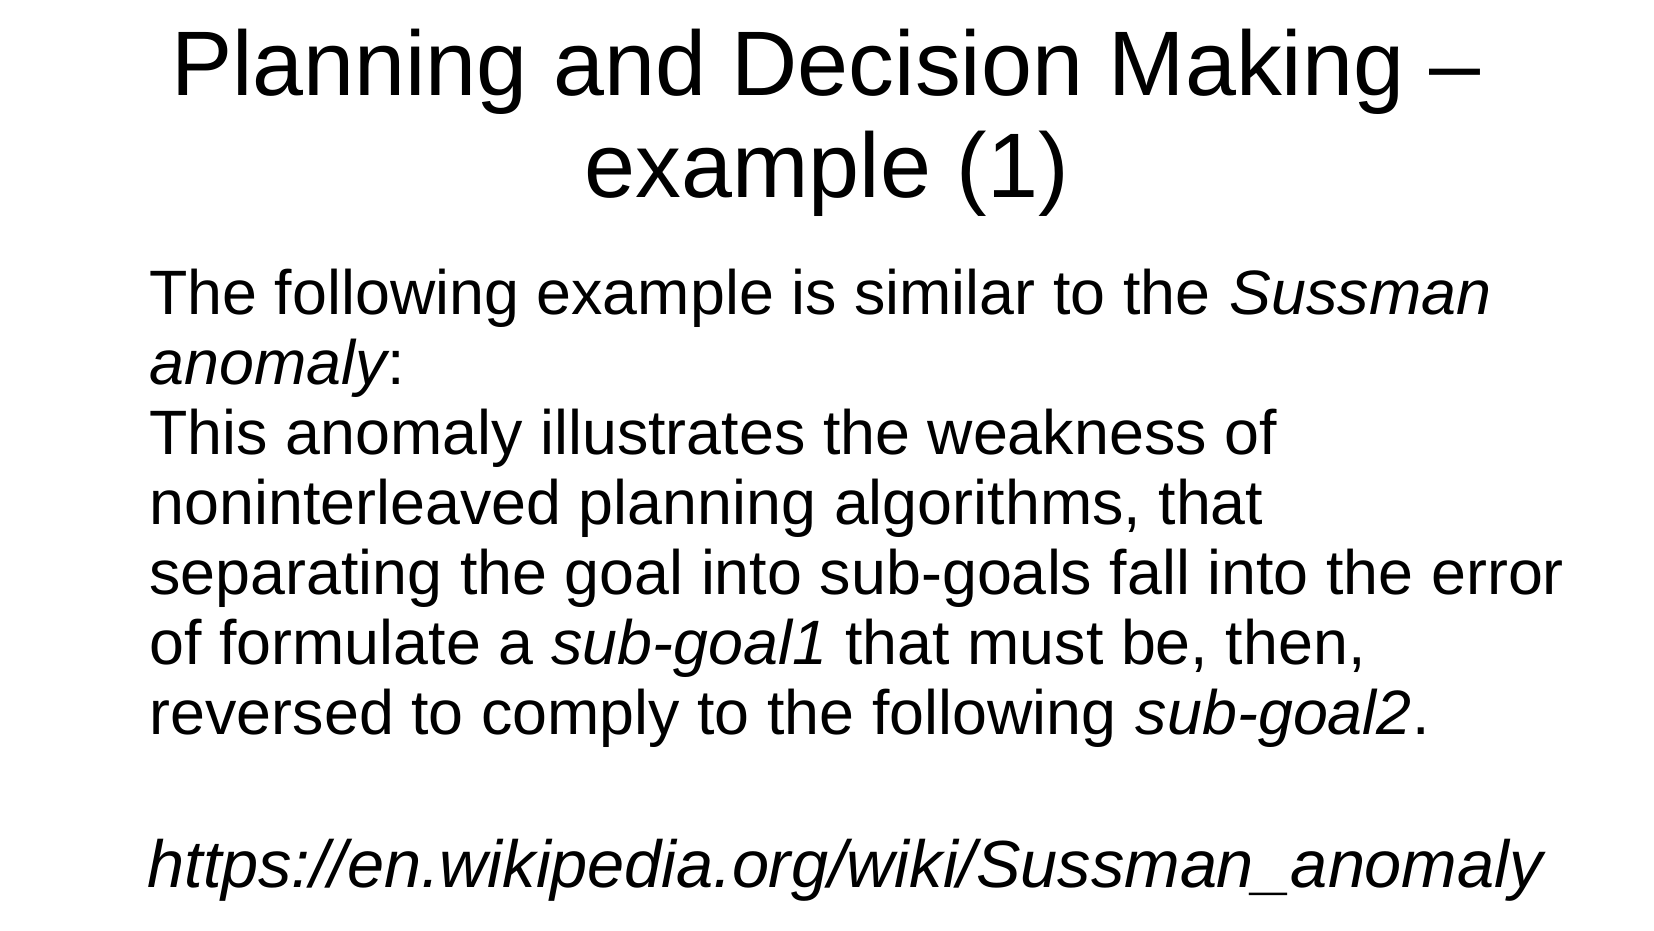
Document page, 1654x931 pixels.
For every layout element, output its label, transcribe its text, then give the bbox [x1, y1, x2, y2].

title Planning and Decision Making –example (1) [82, 12, 1571, 218]
list The following example is similar to the Sussman anomaly: This anomaly illustrates the weakness of noninterleaved planning algorithms, that separating the goal into sub-goals fall into the error of formulate a sub-goal1 that must be, then, reversed to comply to the following sub-goal2. [82, 257, 1571, 798]
list https://en.wikipedia.org/wiki/Sussman_anomaly [76, 826, 1565, 916]
